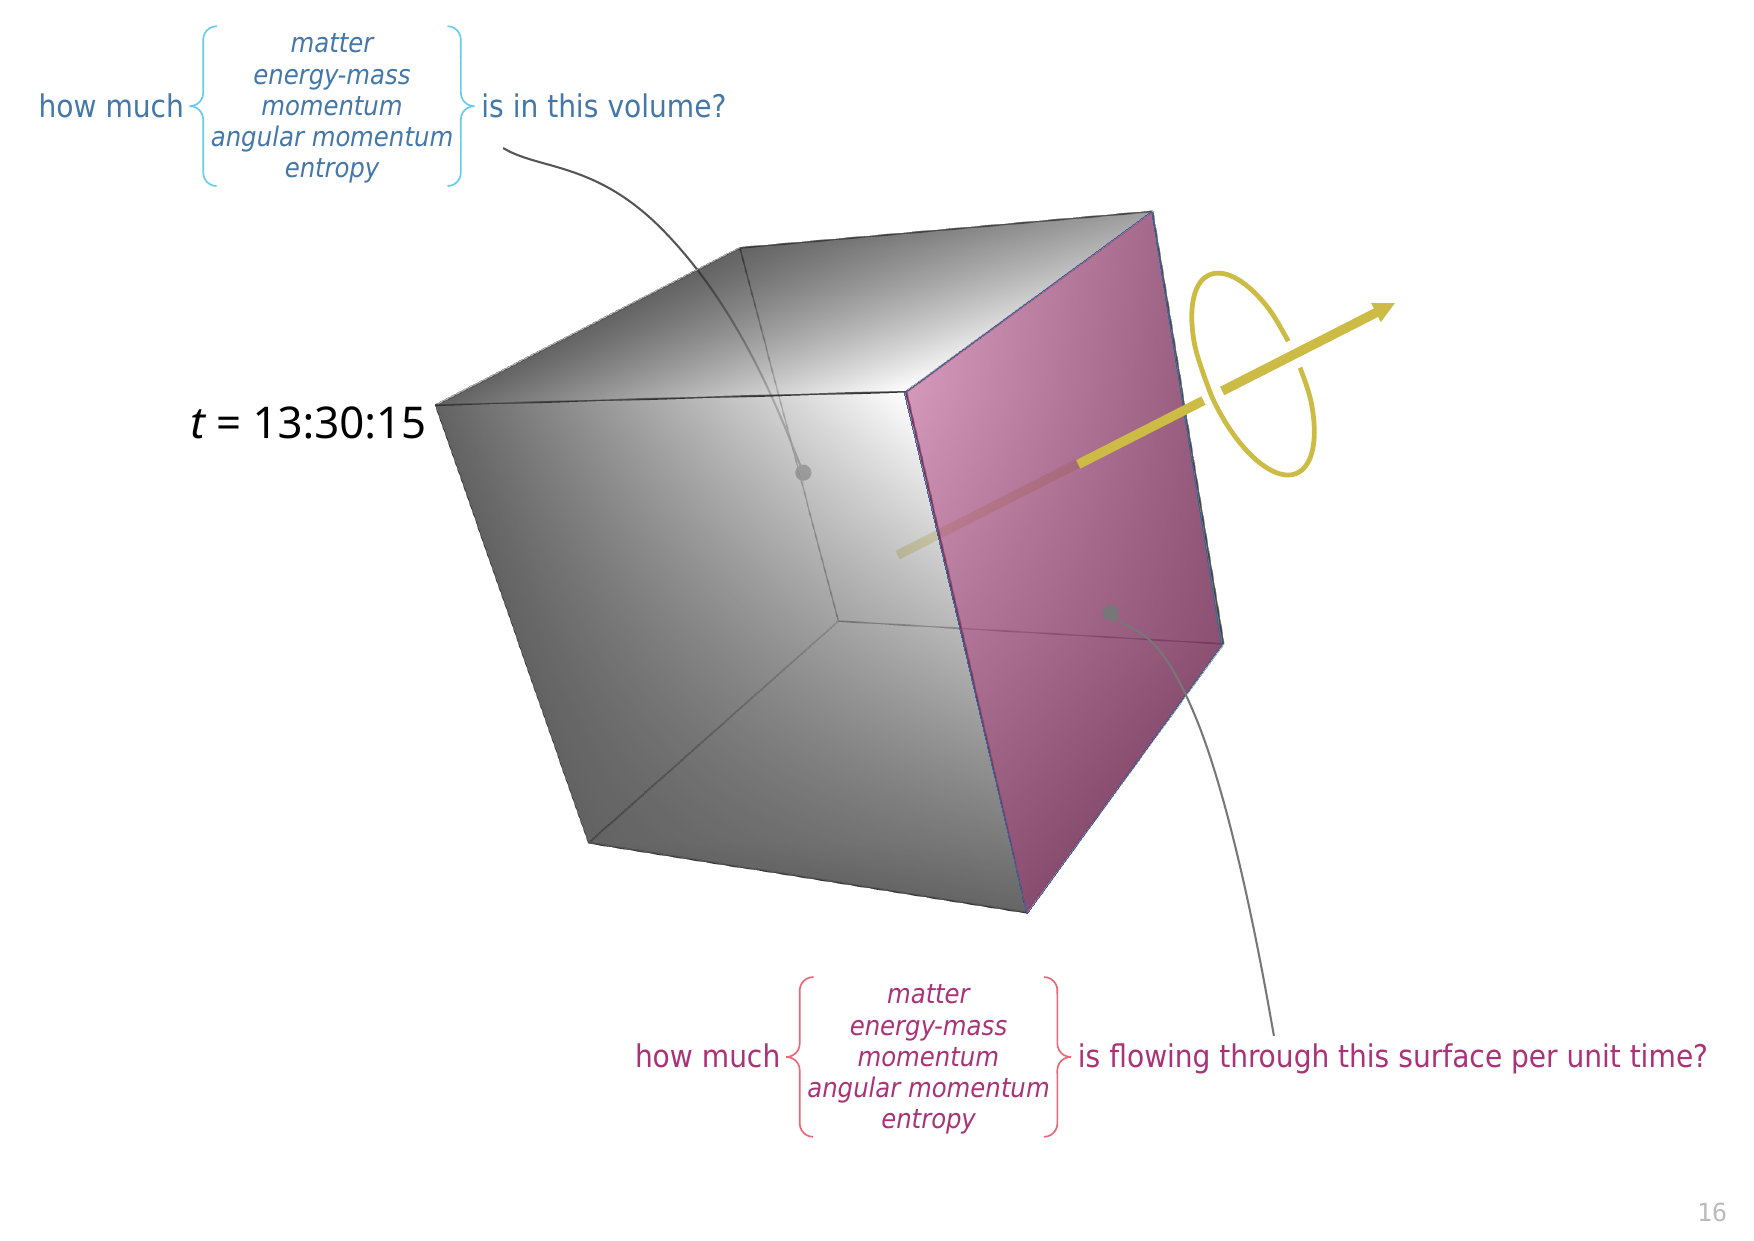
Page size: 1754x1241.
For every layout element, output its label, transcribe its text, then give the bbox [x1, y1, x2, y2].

text_box matter energy-mass momentum angular momentum entropy [195, 20, 469, 193]
text_box how much is in this volume? [23, 80, 195, 132]
text_box matter energy-mass momentum angular momentum entropy [791, 970, 1066, 1143]
text_box [904, 211, 1222, 914]
text_box t = 13:30:15 [175, 384, 423, 444]
text_box [1273, 335, 1304, 357]
text_box how much is in this volume? [469, 80, 742, 132]
text_box [1282, 353, 1313, 375]
text_box how much is flowing through this surface per unit time? [1066, 1031, 1724, 1083]
text_box how much is flowing through this surface per unit time? [620, 1031, 791, 1083]
